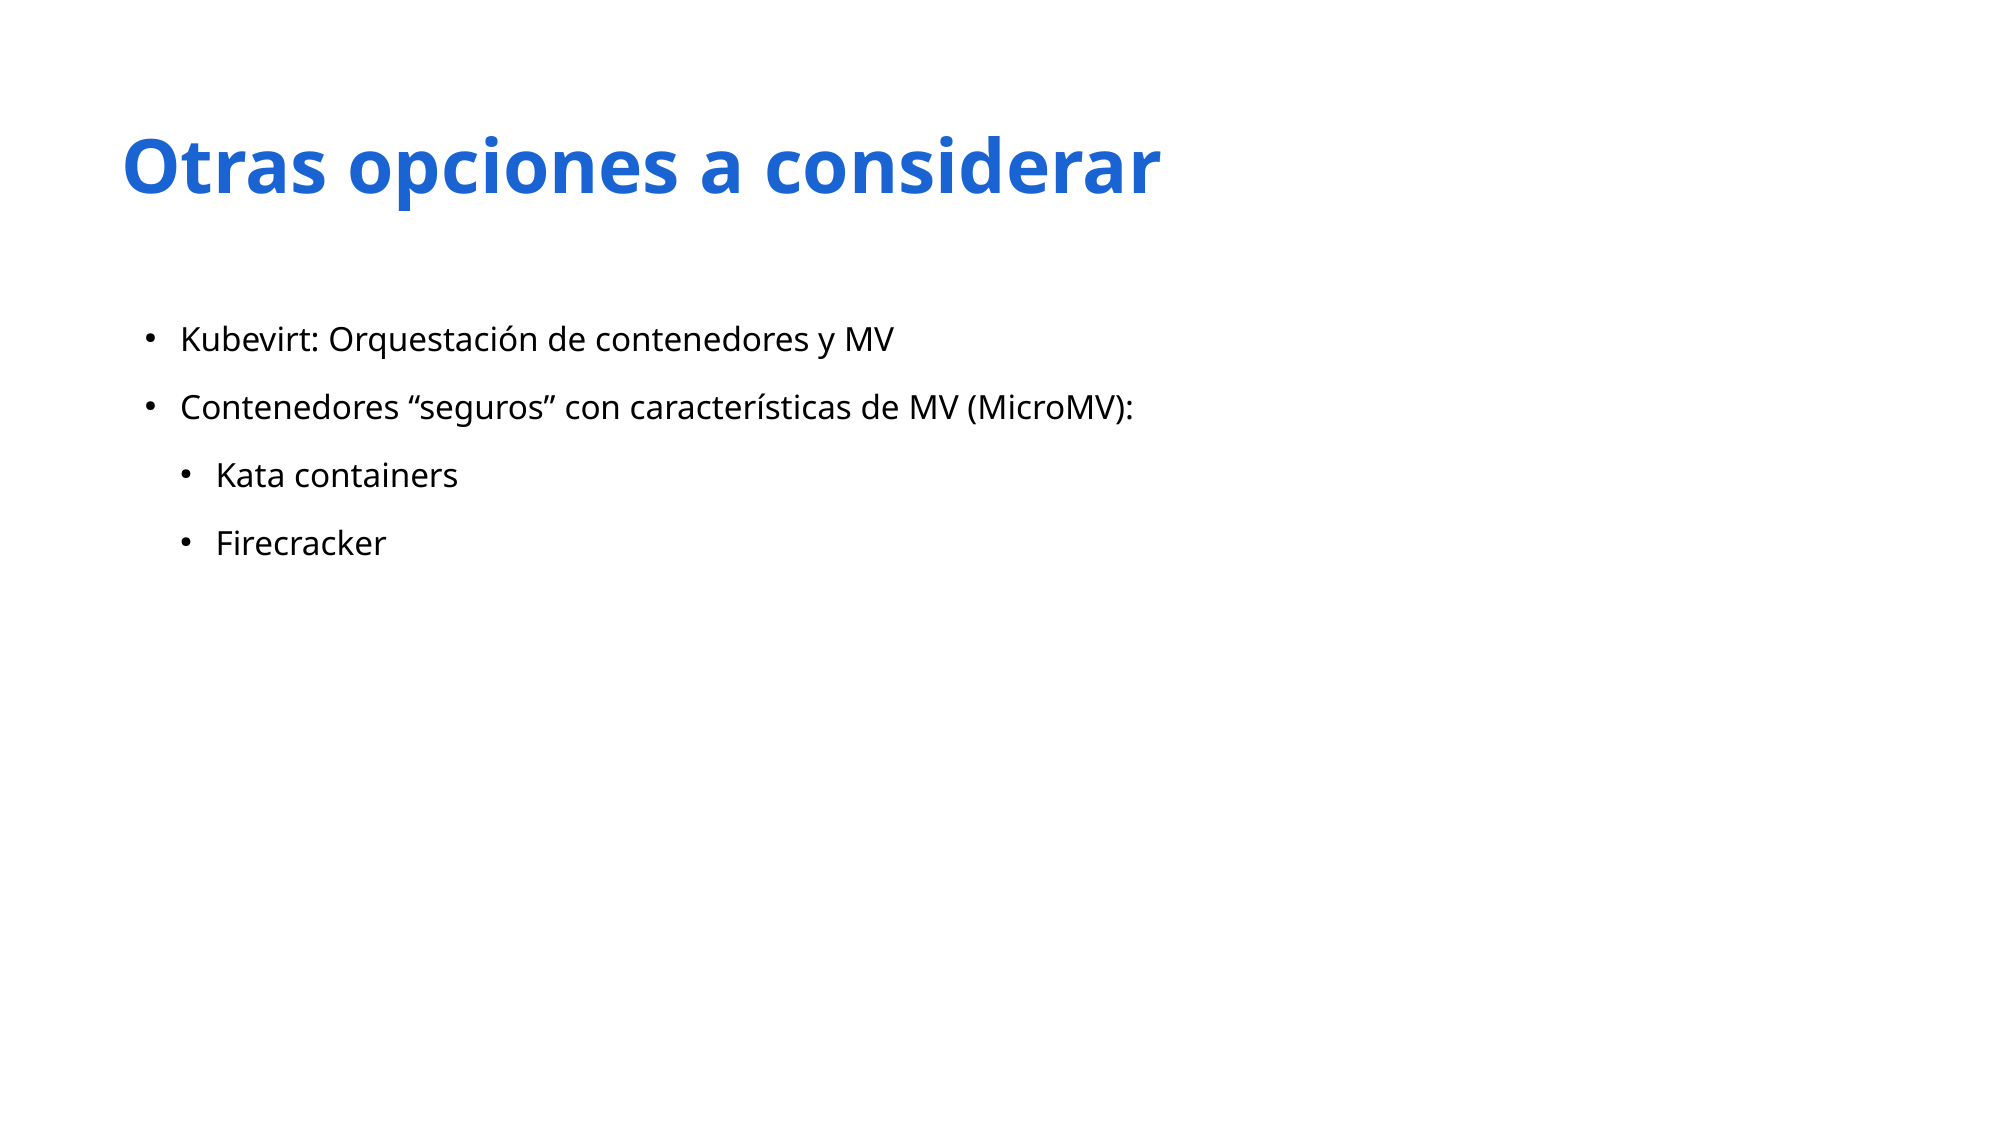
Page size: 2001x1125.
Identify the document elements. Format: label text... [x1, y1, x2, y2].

text_box Otras opciones a considerar [106, 106, 1878, 293]
text_box Kubevirt: Orquestación de contenedores y MV Contenedores “seguros” con características de MV (MicroMV): Kata containers Firecracker [129, 286, 1843, 940]
